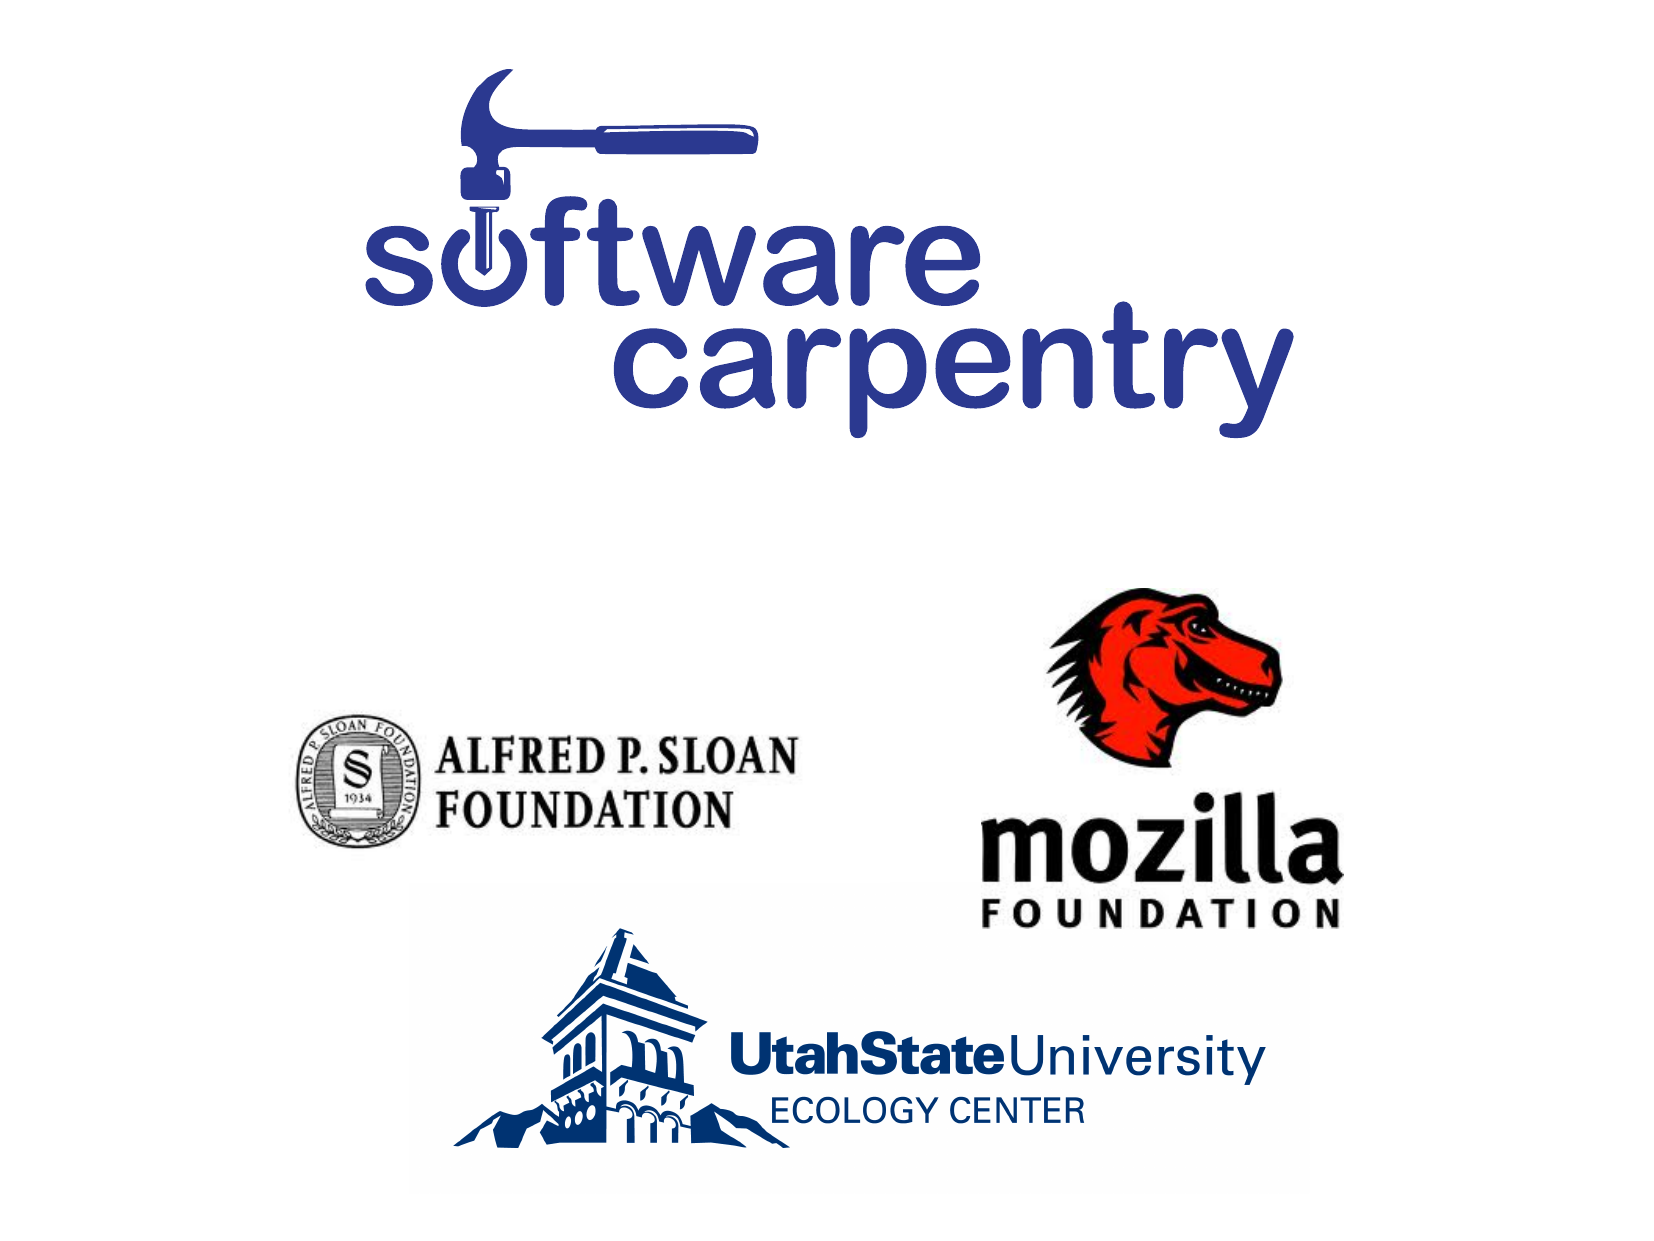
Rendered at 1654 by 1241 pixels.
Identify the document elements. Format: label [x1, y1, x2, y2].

picture [264, 64, 1654, 1224]
